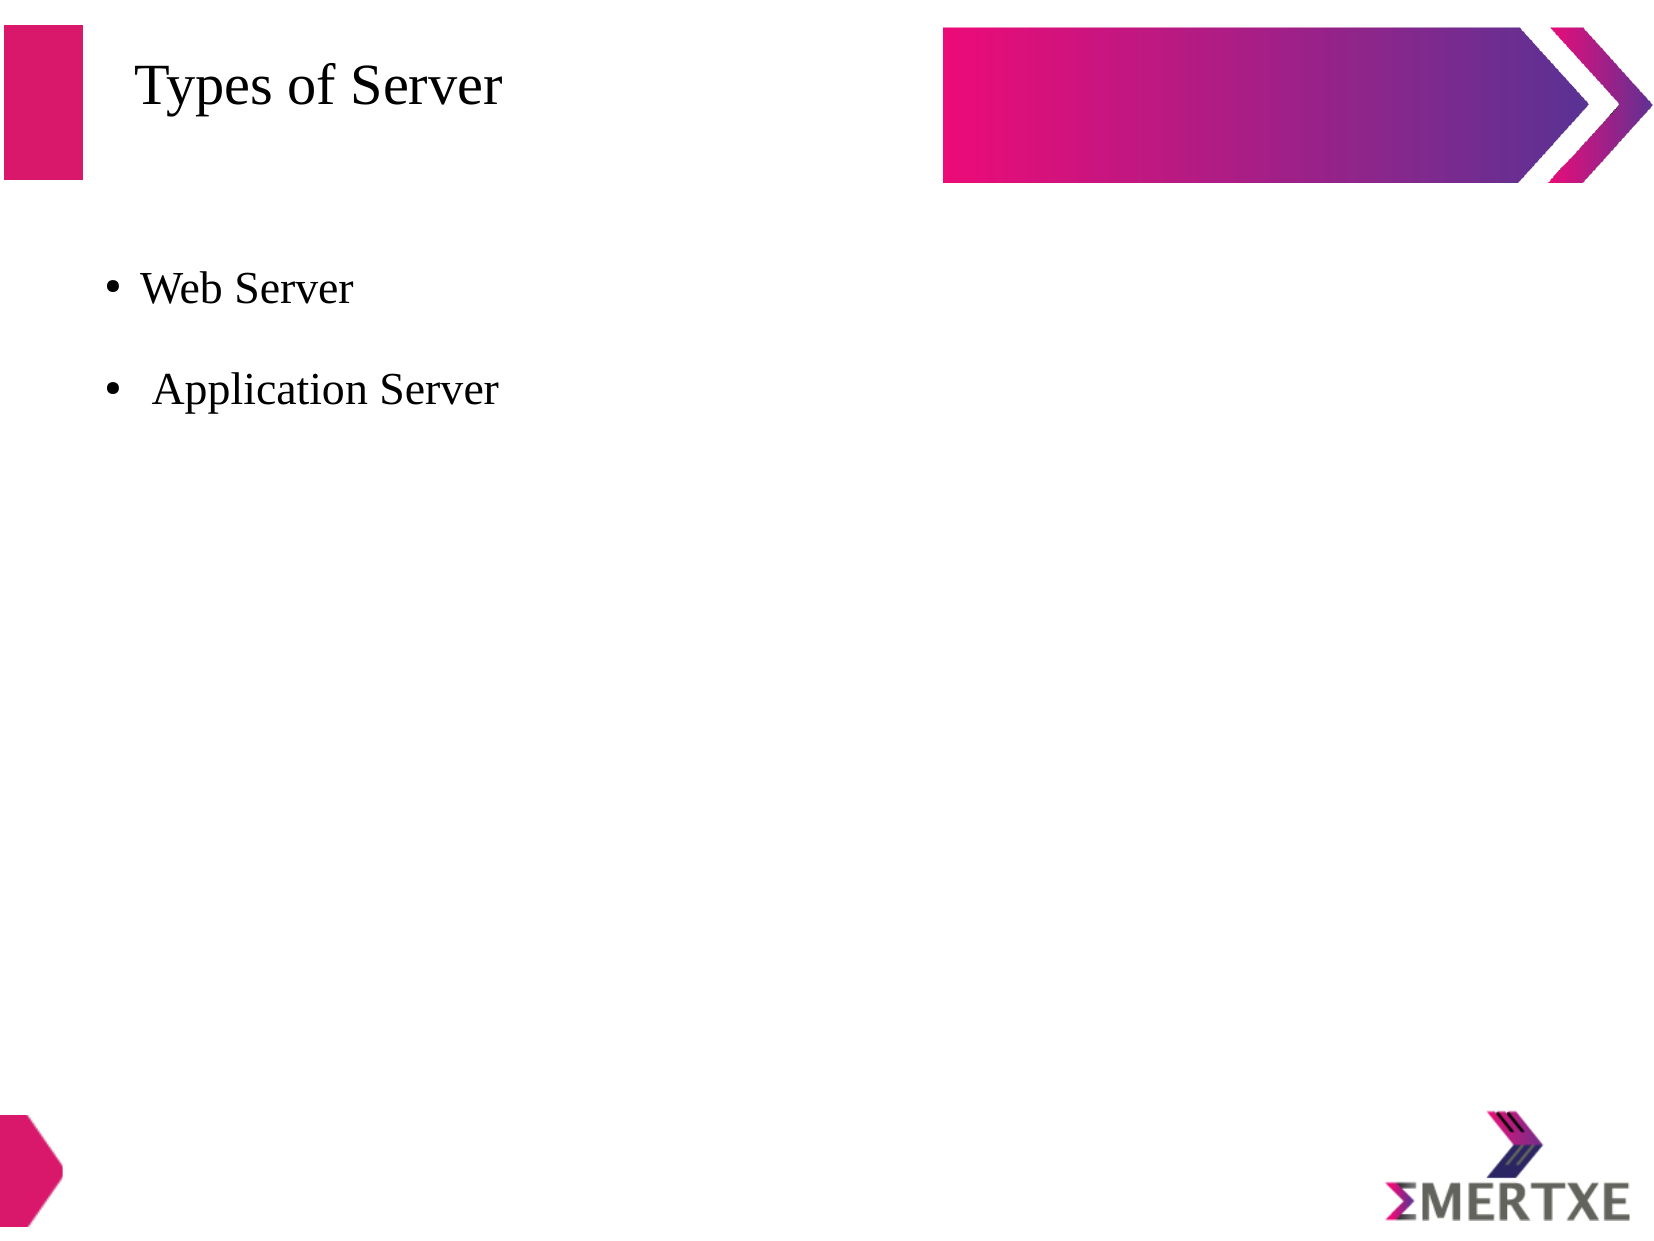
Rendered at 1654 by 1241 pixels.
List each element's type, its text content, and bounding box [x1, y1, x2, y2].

picture [943, 27, 1653, 183]
text_box Web Server Application Server [90, 255, 1546, 549]
picture [1385, 1107, 1631, 1221]
text_box Types of Server [120, 45, 871, 125]
